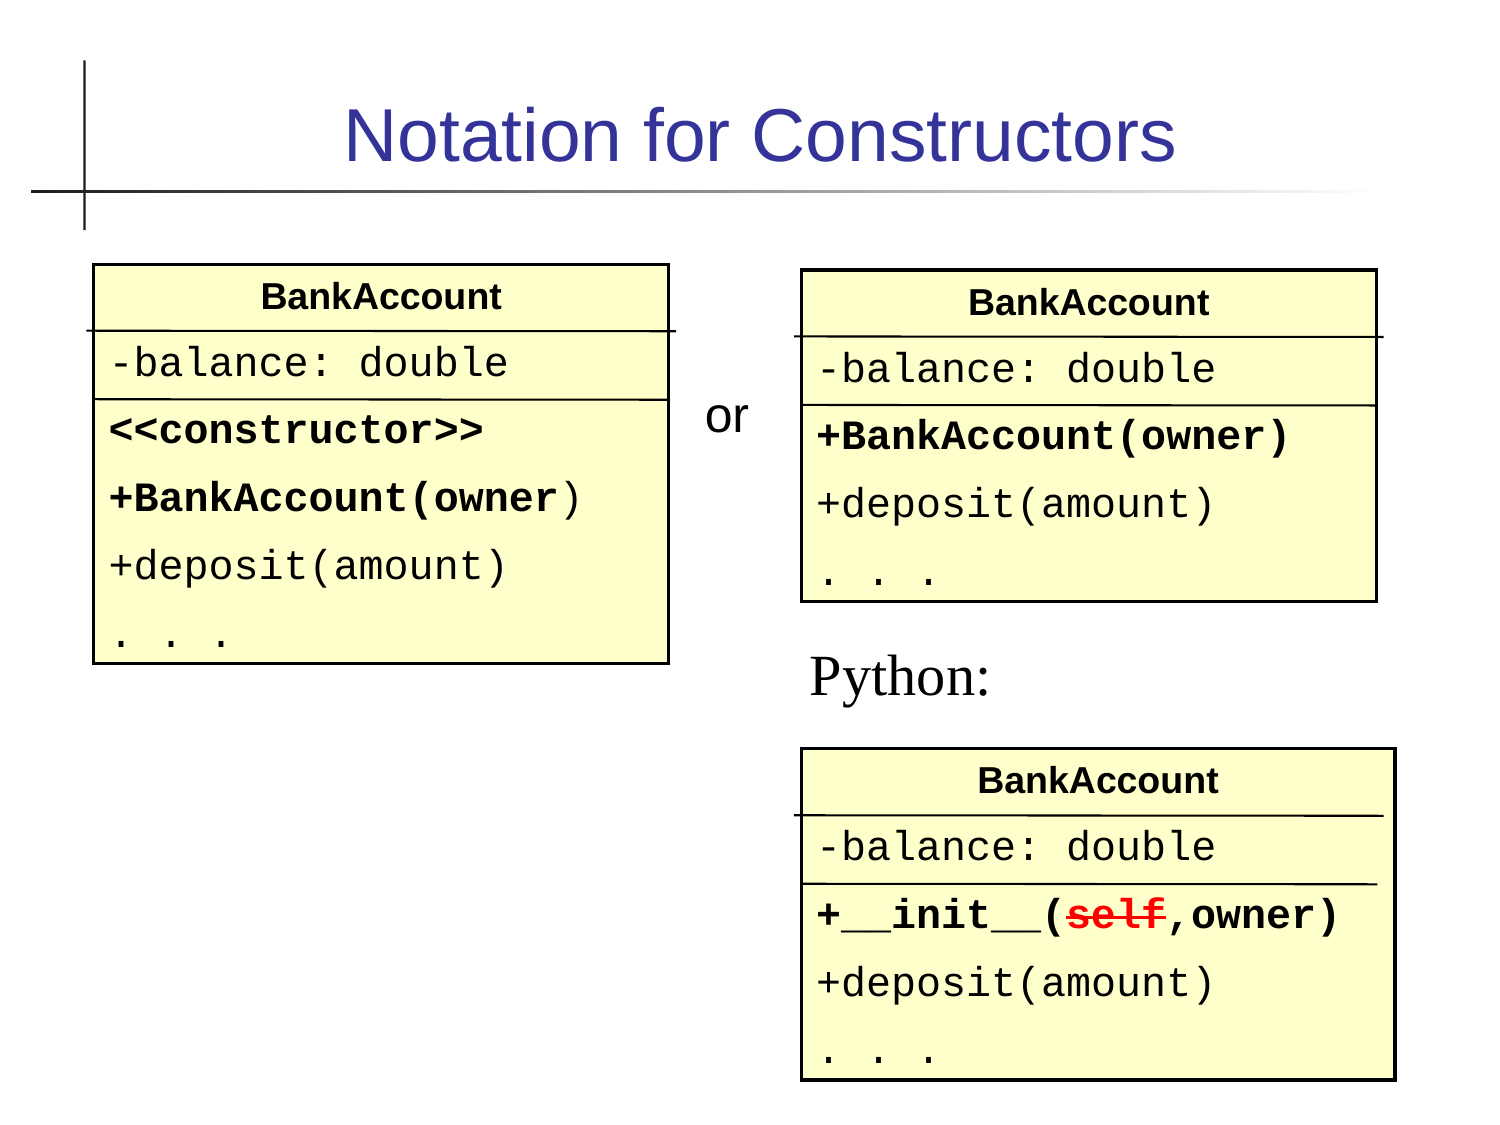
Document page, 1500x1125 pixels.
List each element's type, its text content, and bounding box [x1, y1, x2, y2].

title Notation for Constructors [100, 42, 1400, 185]
text_box Python: [795, 630, 1366, 715]
text_box BankAccount -balance: double +BankAccount(owner) +deposit(amount) . . . [801, 406, 1377, 602]
text_box BankAccount -balance: double +__init__(self,owner) +deposit(amount) . . . [801, 748, 1396, 1081]
text_box BankAccount -balance: double <<constructor>> +BankAccount(owner) +deposit(amount) . . . [93, 332, 669, 398]
text_box or [690, 375, 766, 451]
text_box BankAccount -balance: double <<constructor>> +BankAccount(owner) +deposit(amount) . . . [93, 401, 669, 664]
text_box BankAccount -balance: double +BankAccount(owner) +deposit(amount) . . . [801, 338, 1377, 404]
text_box BankAccount -balance: double +BankAccount(owner) +deposit(amount) . . . [801, 270, 1377, 335]
text_box BankAccount -balance: double <<constructor>> +BankAccount(owner) +deposit(amount) . . . [93, 264, 669, 330]
